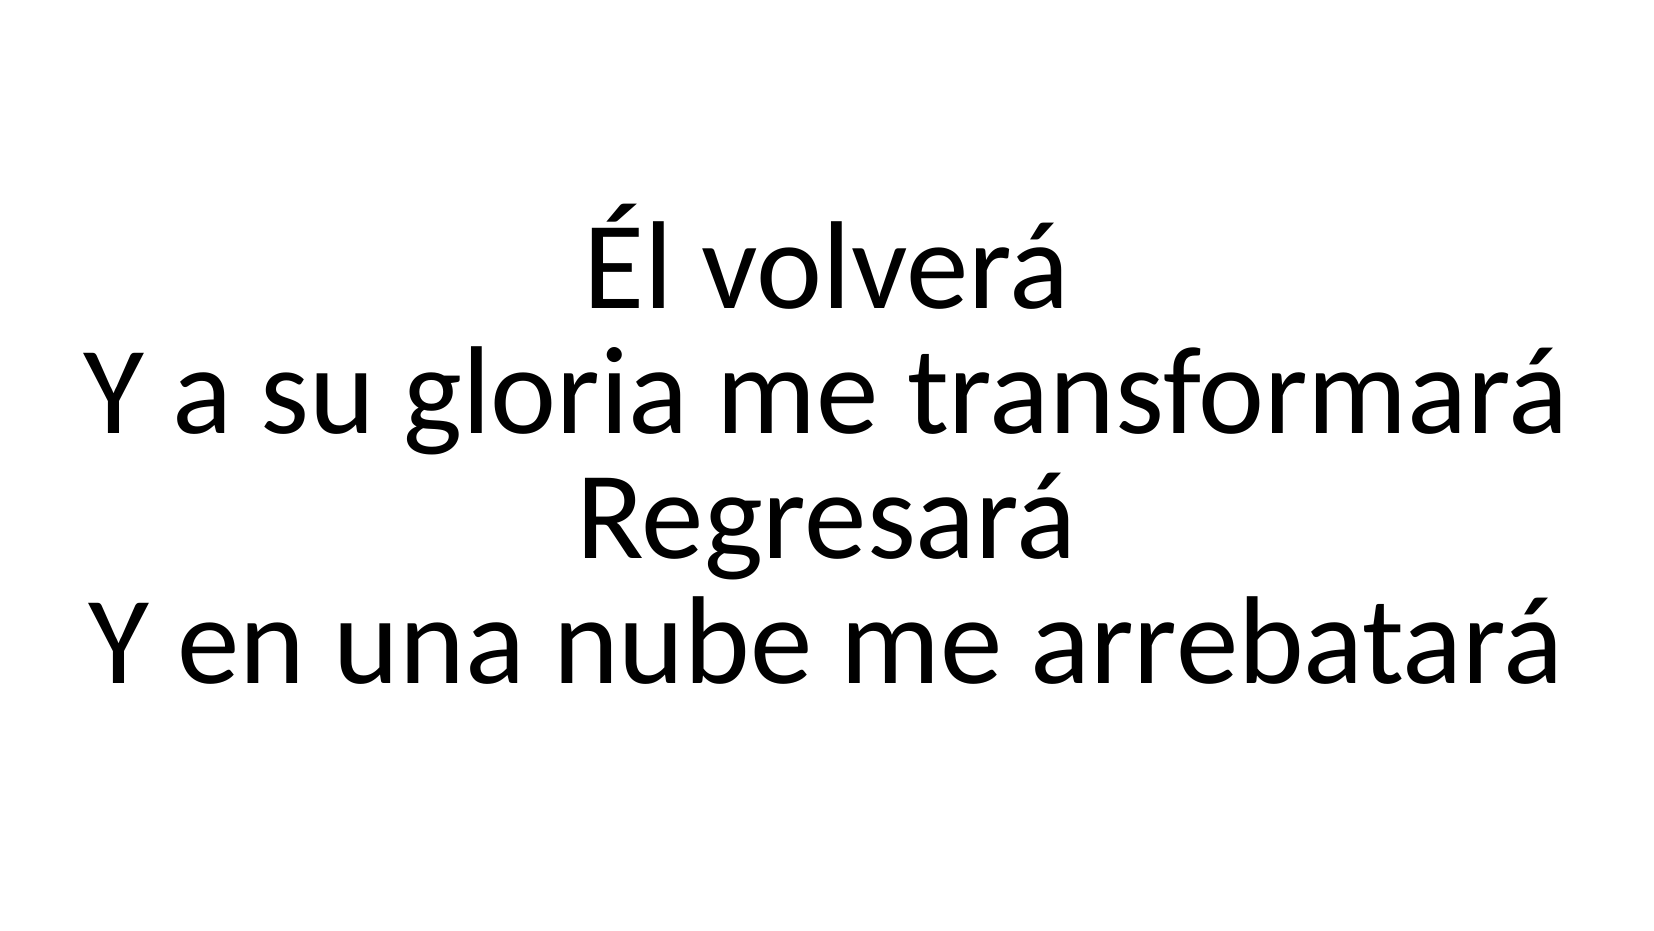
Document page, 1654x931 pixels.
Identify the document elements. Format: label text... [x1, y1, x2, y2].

title Él volverá Y a su gloria me transformará Regresará Y en una nube me arrebatará [0, 0, 1654, 931]
